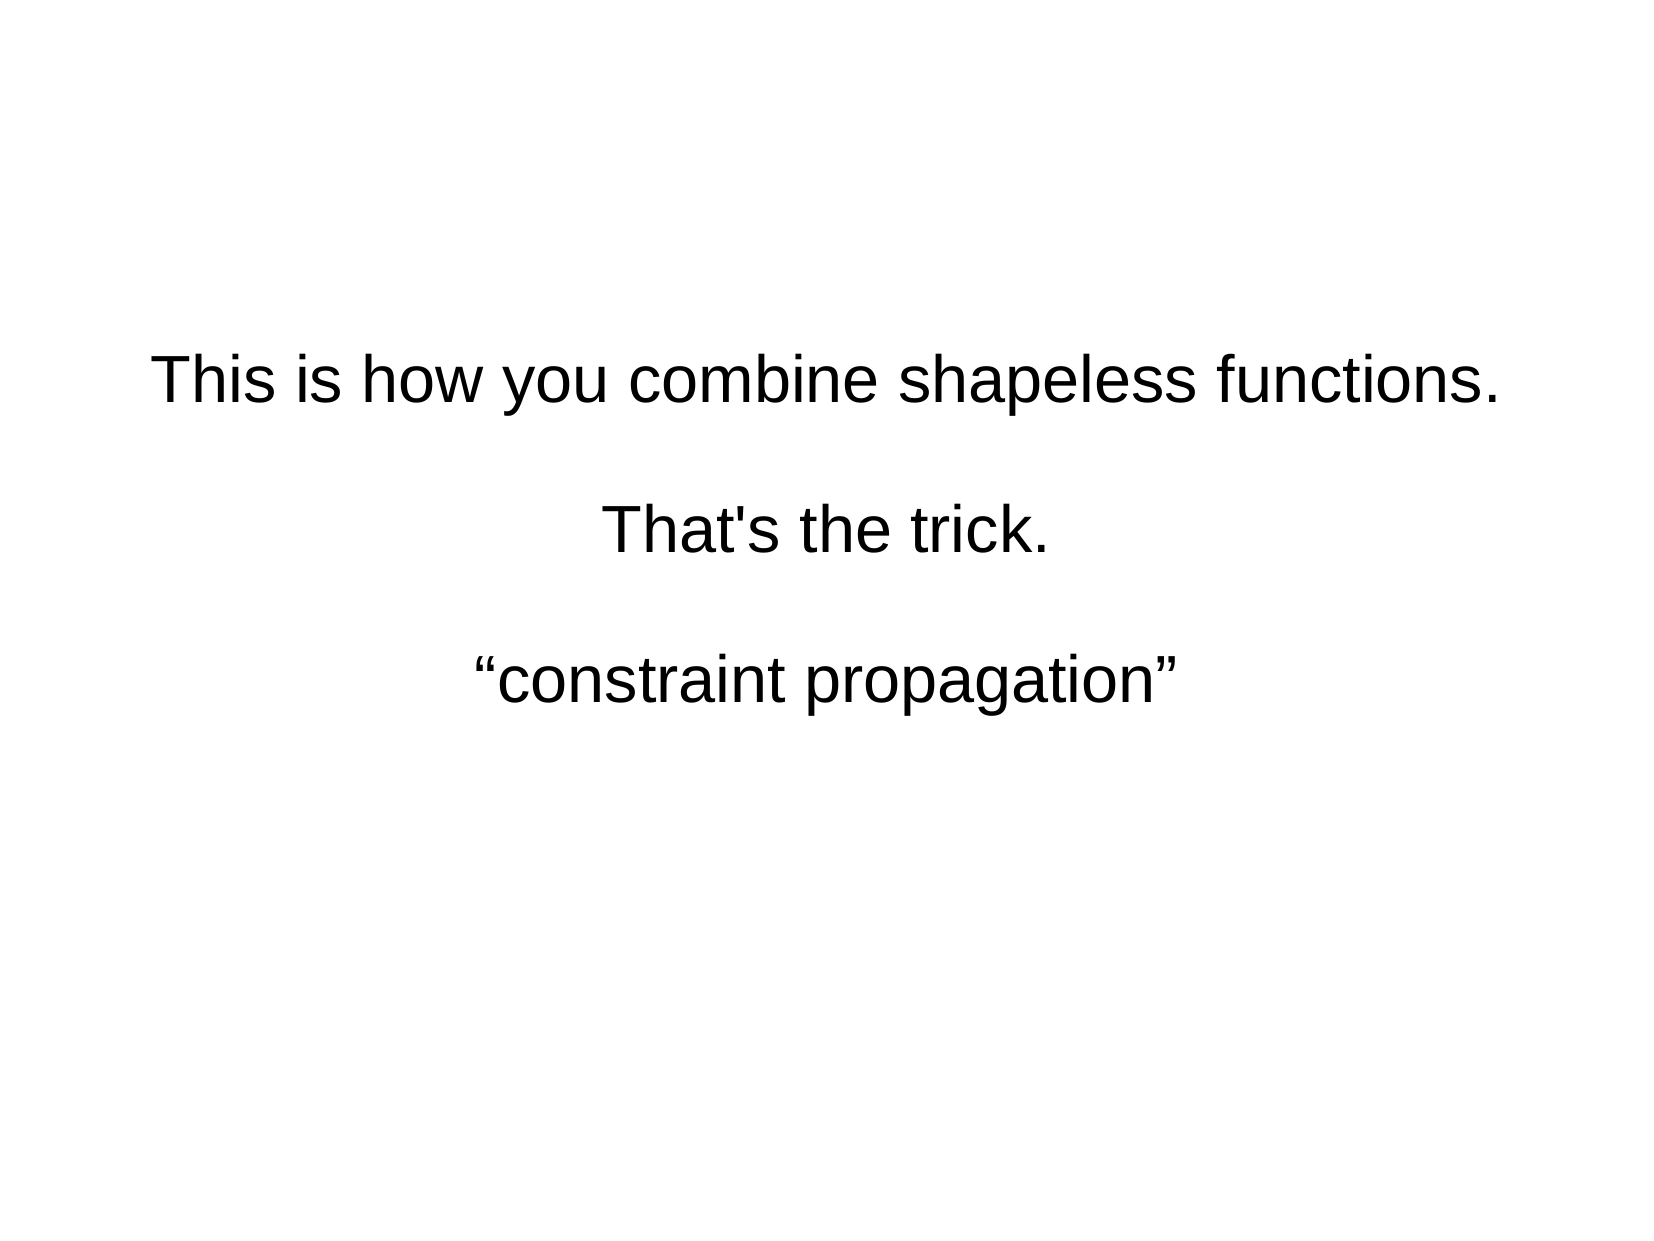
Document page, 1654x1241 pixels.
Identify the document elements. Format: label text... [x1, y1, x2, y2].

subtitle This is how you combine shapeless functions. That's the trick. “constraint propagation” [82, 49, 1571, 1010]
